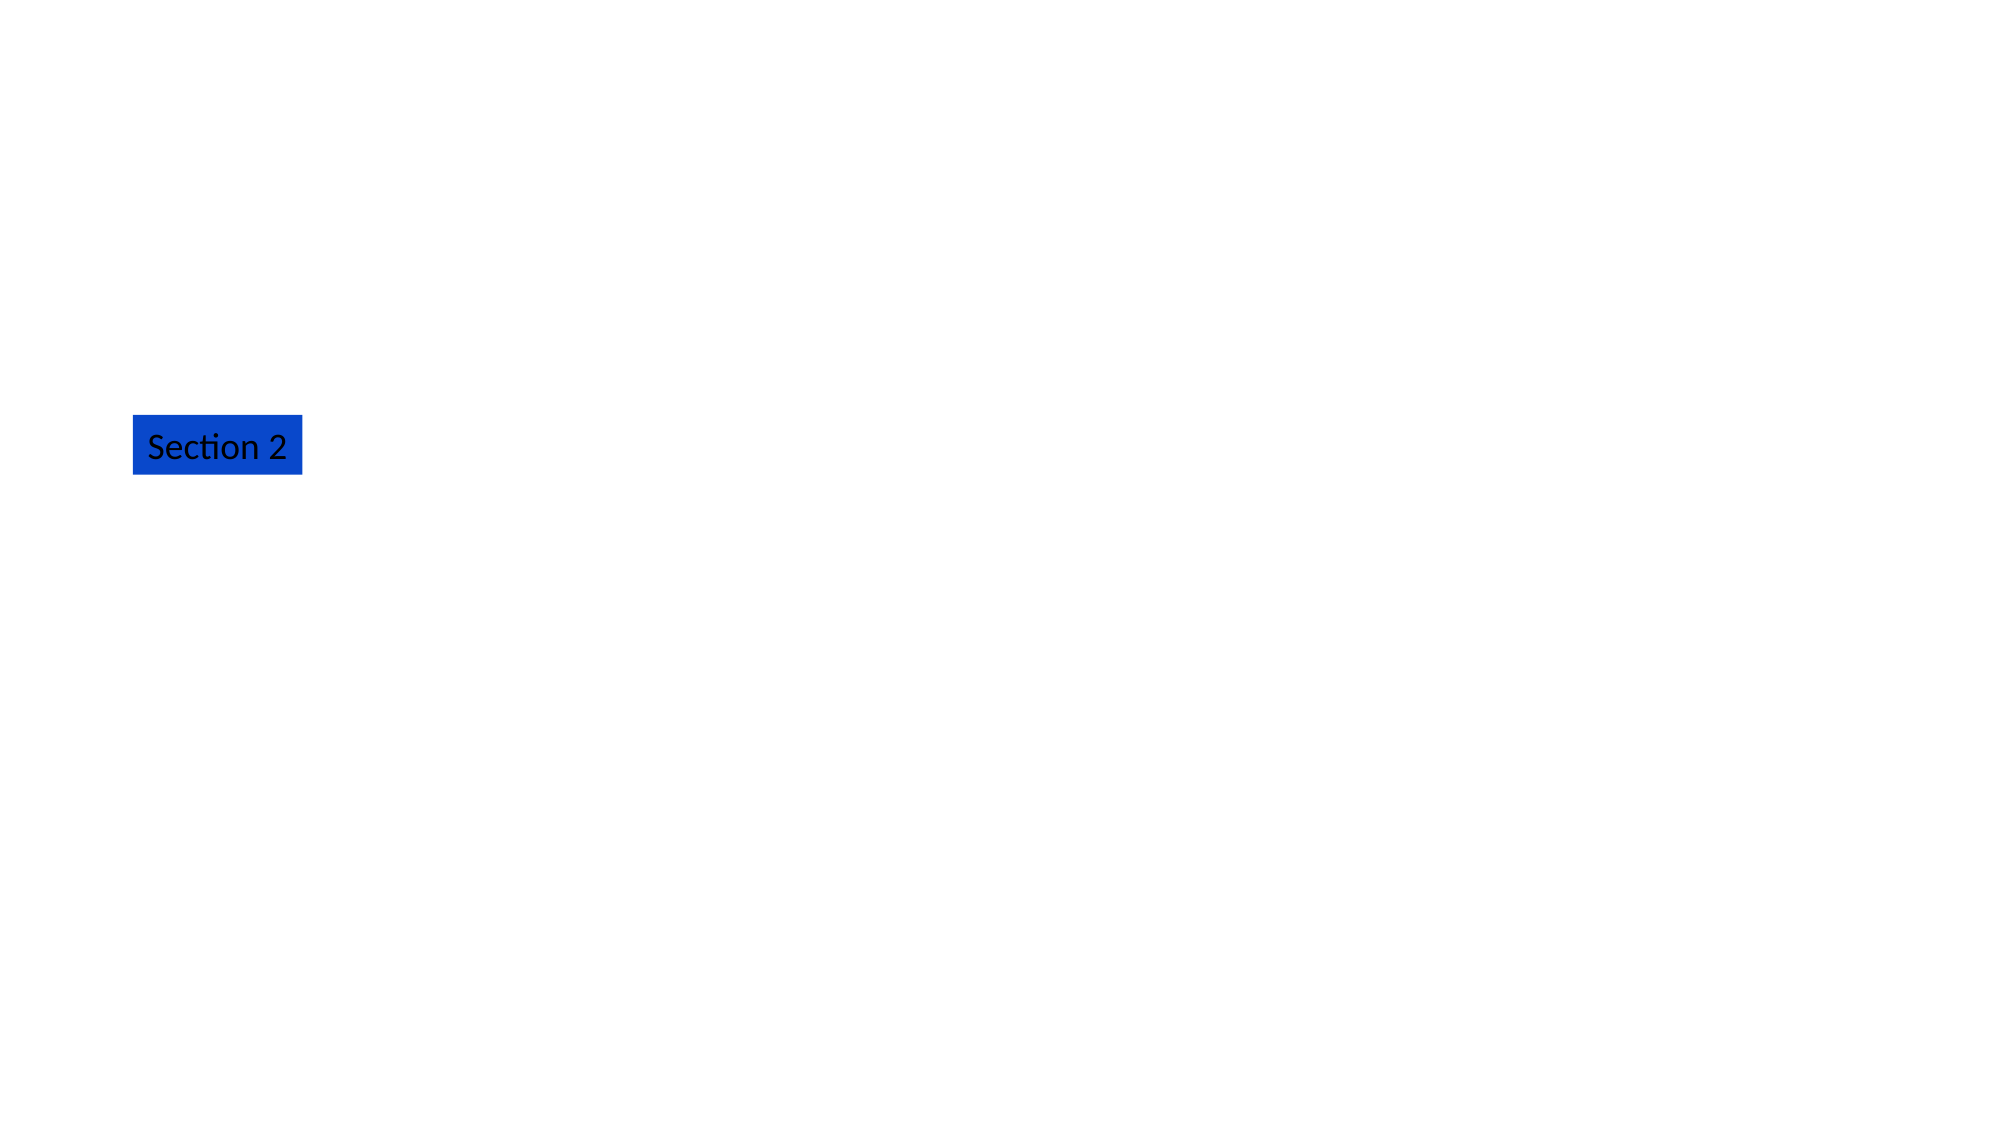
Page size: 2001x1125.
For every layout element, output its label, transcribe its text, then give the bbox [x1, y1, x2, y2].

text_box Section 2 [132, 414, 303, 475]
